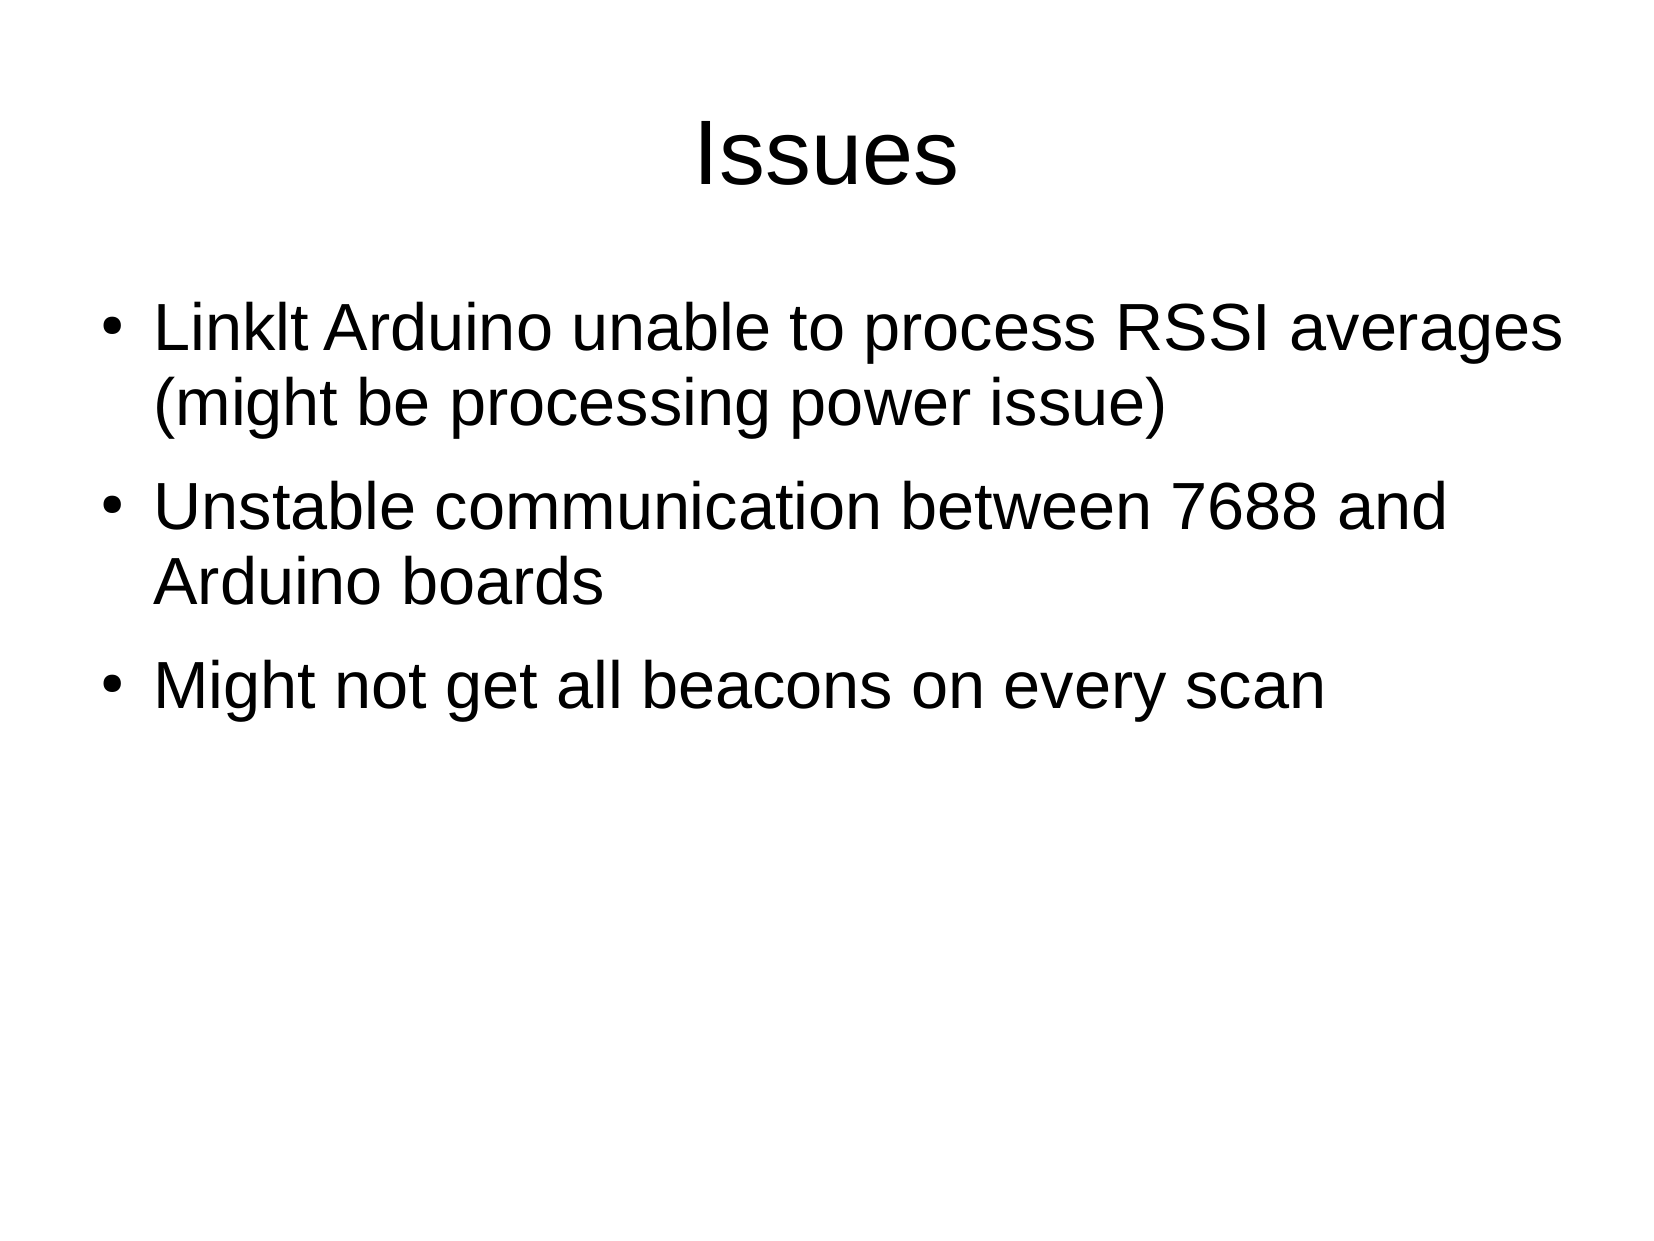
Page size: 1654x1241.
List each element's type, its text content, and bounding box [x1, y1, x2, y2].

list Linklt Arduino unable to process RSSI averages (might be processing power issue) Unstable communication between 7688 and Arduino boards Might not get all beacons on every scan [82, 290, 1571, 1010]
title Issues [82, 49, 1571, 257]
